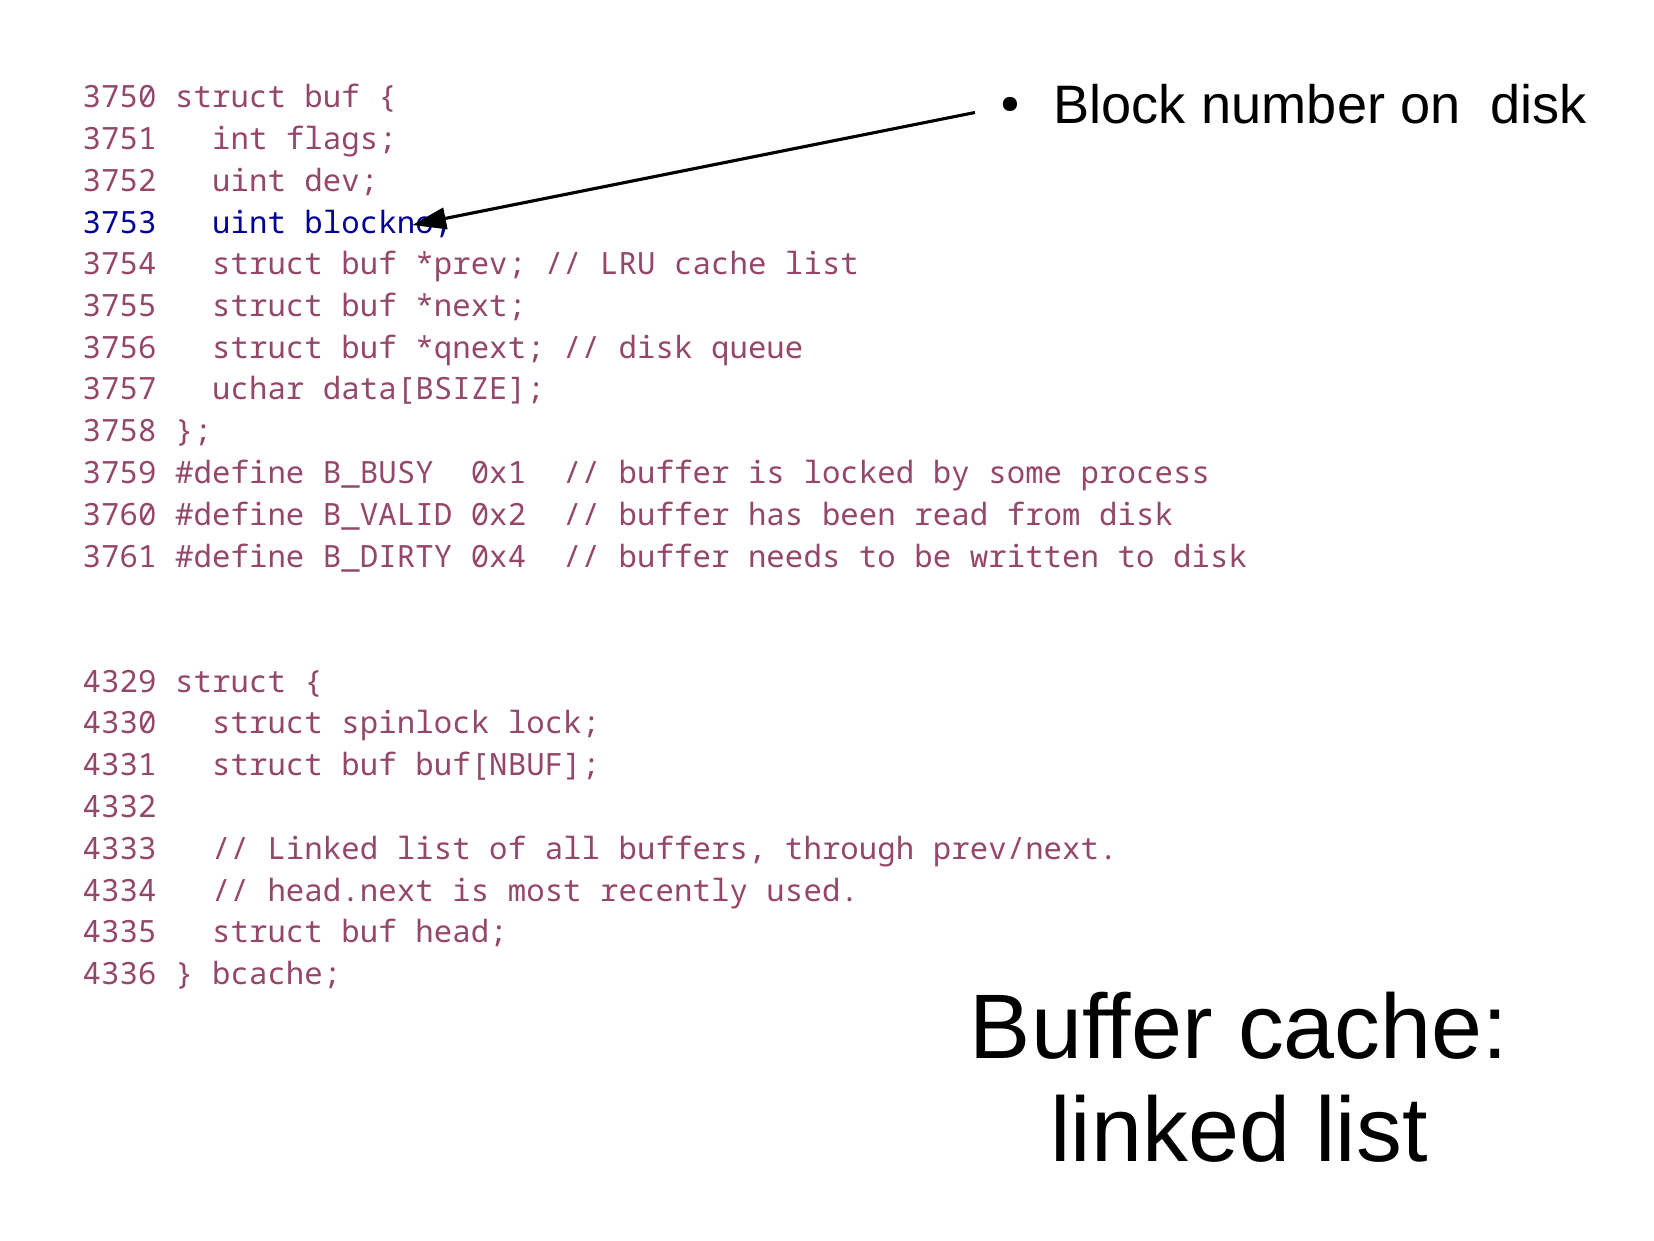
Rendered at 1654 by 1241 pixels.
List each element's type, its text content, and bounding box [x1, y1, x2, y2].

list Block number on disk [982, 75, 1613, 413]
title Buffer cache: linked list [904, 975, 1576, 1183]
list 3750 struct buf { 3751 int flags; 3752 uint dev; 3753 uint blockno; 3754 struct buf *prev; // LRU cache list 3755 struct buf *next; 3756 struct buf *qnext; // disk queue 3757 uchar data[BSIZE]; 3758 }; 3759 #define B_BUSY 0x1 // buffer is locked by some process 3760 #define B_VALID 0x2 // buffer has been read from disk 3761 #define B_DIRTY 0x4 // buffer needs to be written to disk 4329 struct { 4330 struct spinlock lock; 4331 struct buf buf[NBUF]; 4332 4333 // Linked list of all buffers, through prev/next. 4334 // head.next is most recently used. 4335 struct buf head; 4336 } bcache; [82, 75, 1571, 1010]
